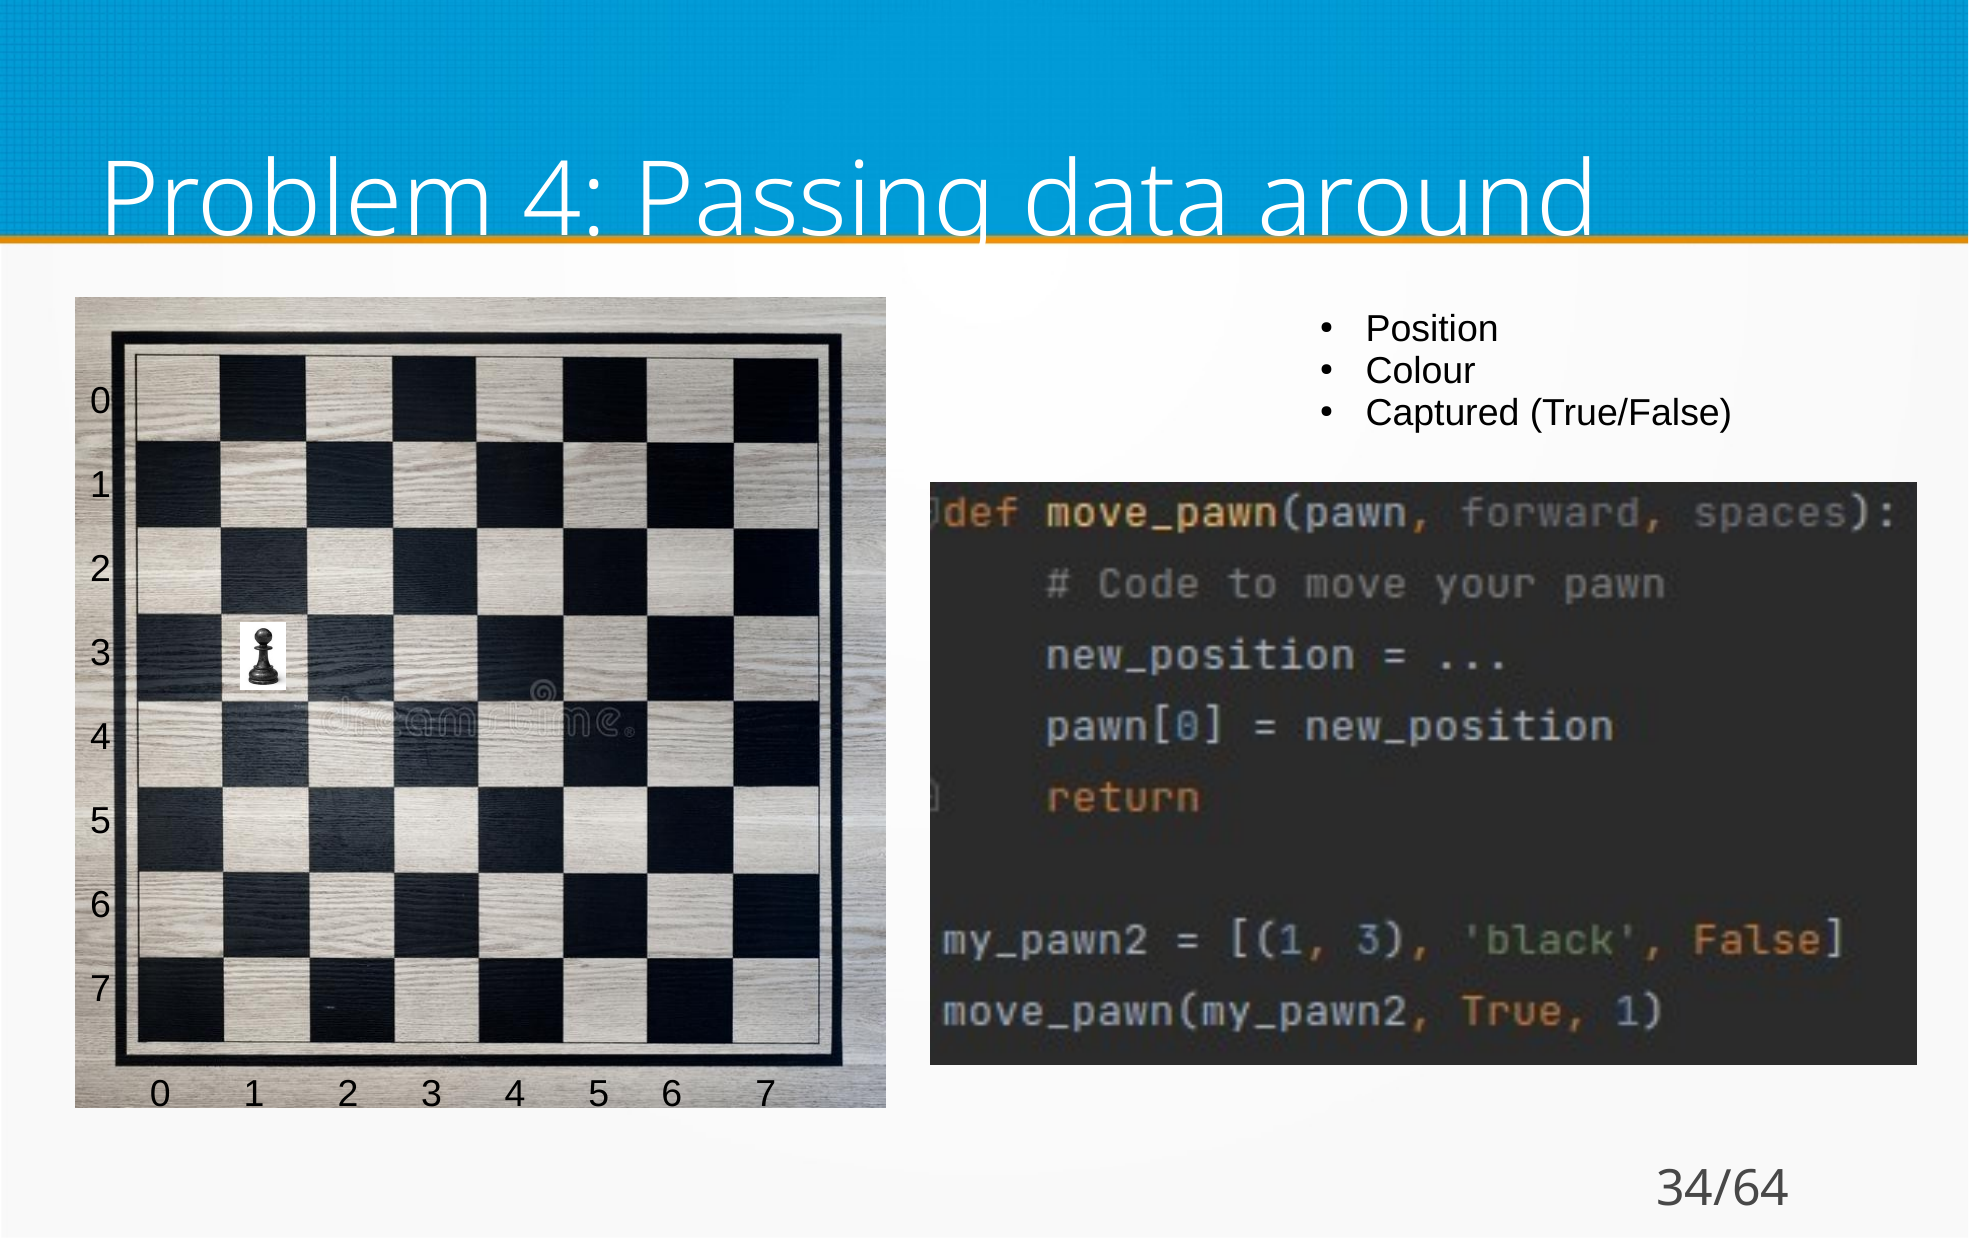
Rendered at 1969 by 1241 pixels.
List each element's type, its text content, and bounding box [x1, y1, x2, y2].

text_box 0 1 2 3 4 5 6 7 [75, 330, 121, 1017]
picture [0, 233, 1969, 1241]
title Problem 4: Passing data around [98, 49, 1870, 257]
text_box Position Colour Captured (True/False) [1305, 300, 1831, 441]
text_box 0 1 2 3 4 5 6 7 [135, 1065, 811, 1122]
